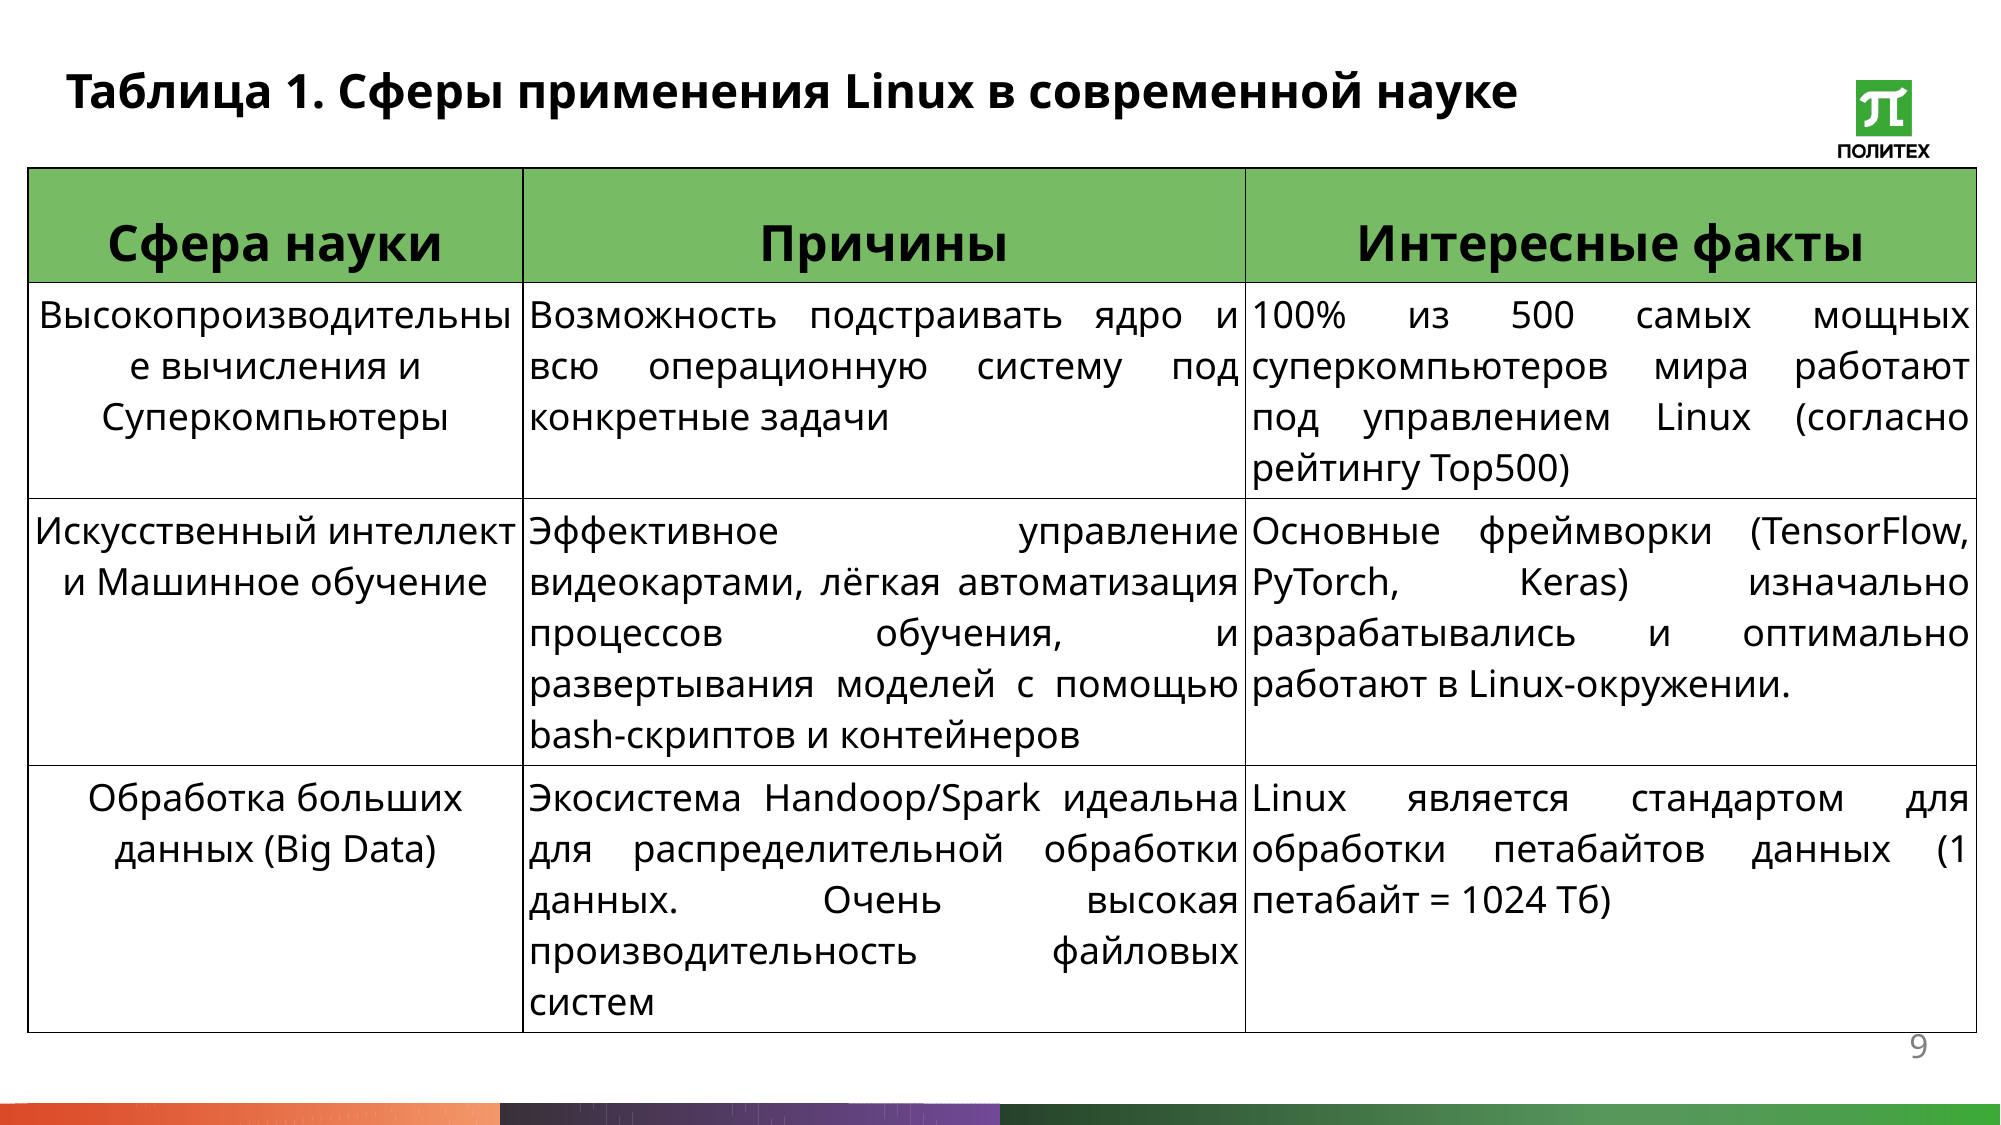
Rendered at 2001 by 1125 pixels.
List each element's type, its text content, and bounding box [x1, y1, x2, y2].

table_header Причины [524, 169, 1245, 282]
table_cell Искусственный интеллект и Машинное обучение [29, 499, 522, 765]
table_cell Высокопроизводительные вычисления и Суперкомпьютеры [29, 283, 522, 498]
table_cell Linux является стандартом для обработки петабайтов данных (1 петабайт = 1024 Тб) [1246, 766, 1976, 1032]
table_header Интересные факты [1246, 169, 1976, 282]
table_cell 100% из 500 самых мощных суперкомпьютеров мира работают под управлением Linux (согласно рейтингу Top500) [1246, 283, 1976, 498]
table_cell Возможность подстраивать ядро и всю операционную систему под конкретные задачи [524, 283, 1245, 498]
table_cell Обработка больших данных (Big Data) [29, 766, 522, 1032]
slide_number <номер> [1493, 1033, 1944, 1079]
table_header Сфера науки [29, 169, 522, 282]
picture [1838, 80, 1930, 158]
table_cell Основные фреймворки (TensorFlow, PyTorch, Keras) изначально разрабатывались и оптимально работают в Linux-окружении. [1246, 499, 1976, 765]
text_box Таблица 1. Сферы применения Linux в современной науке [50, 60, 1806, 160]
table_cell Эффективное управление видеокартами, лёгкая автоматизация процессов обучения, и развертывания моделей с помощью bash-скриптов и контейнеров [524, 499, 1245, 765]
table_cell Экосистема Handoop/Spark идеальна для распределительной обработки данных. Очень высокая производительность файловых систем [524, 766, 1245, 1032]
